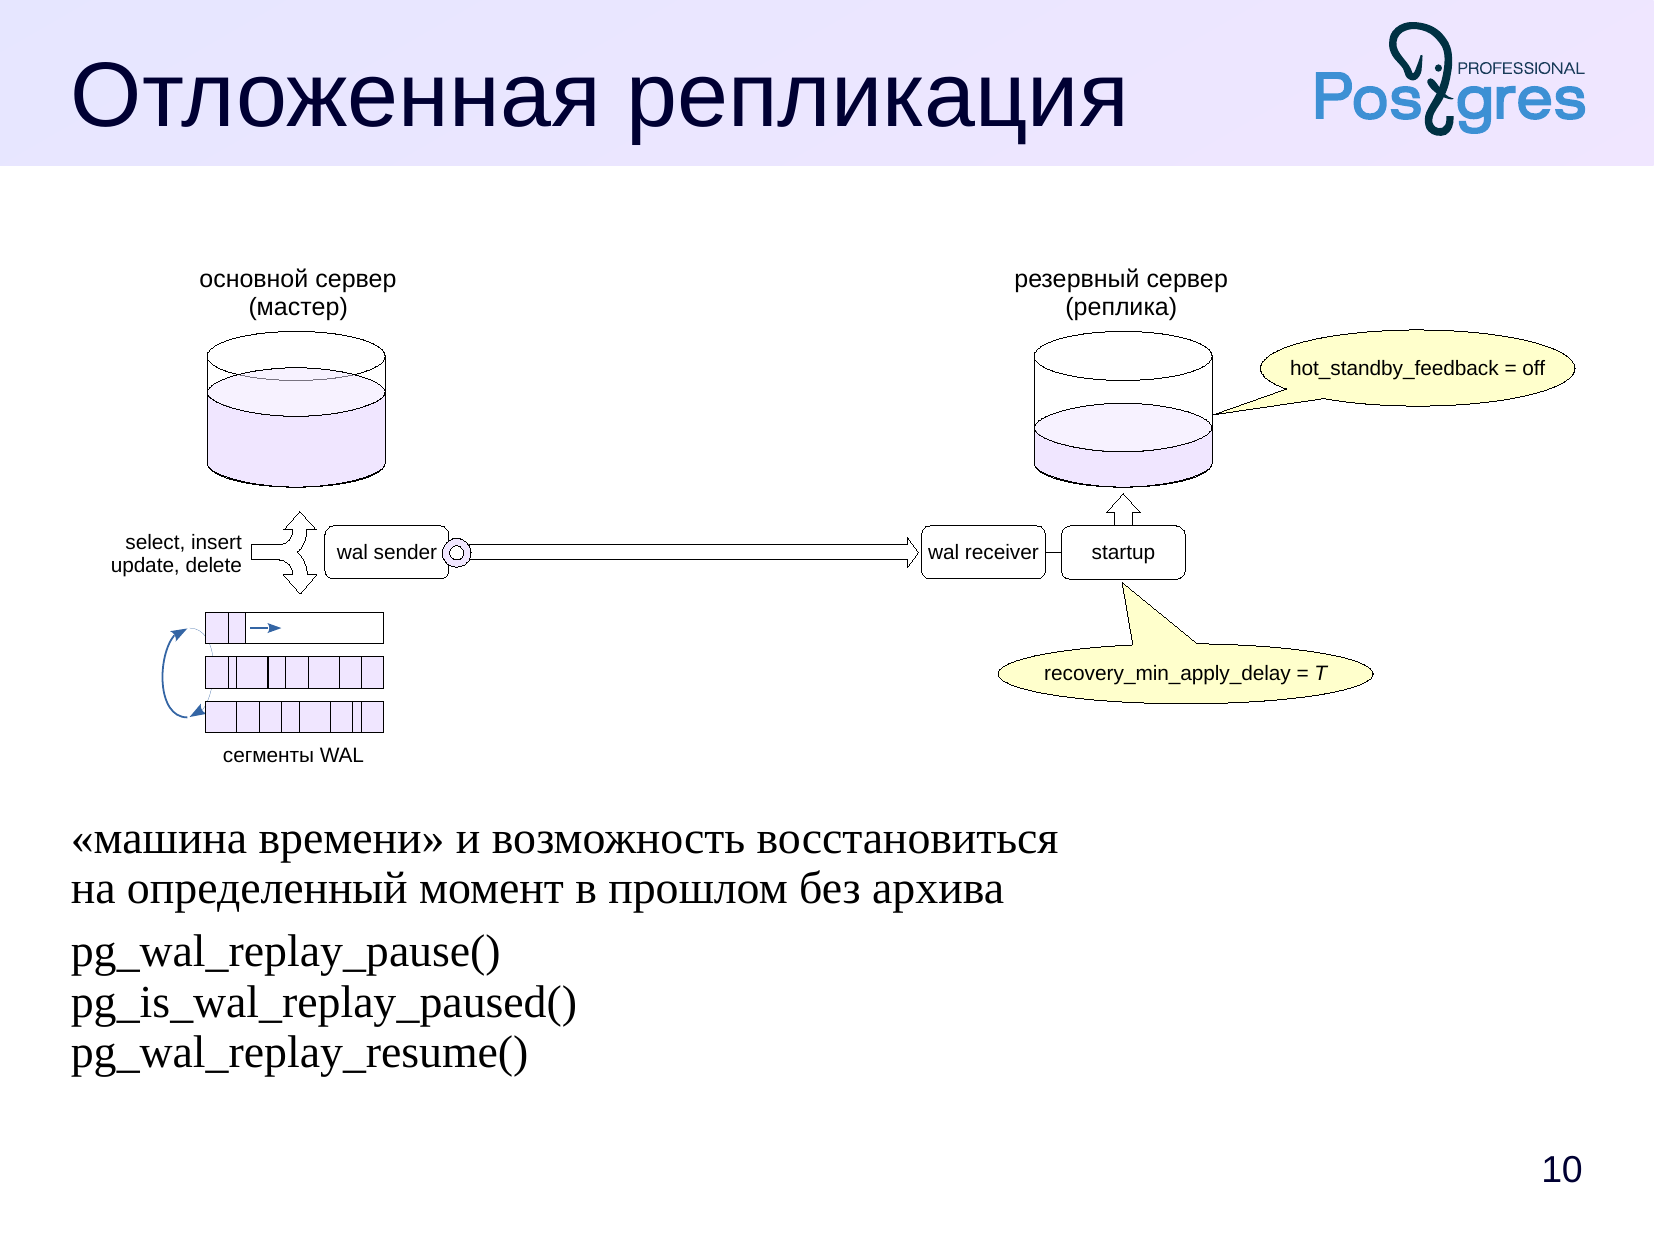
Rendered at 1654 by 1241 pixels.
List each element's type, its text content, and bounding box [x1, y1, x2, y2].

text_box select, insert update, delete [96, 523, 257, 586]
list «машина времени» и возможность восстановиться на определенный момент в прошлом без архива pg_wal_replay_pause() pg_is_wal_replay_paused() pg_wal_replay_resume() [70, 283, 1583, 1141]
text_box hot_standby_feedback = off [1213, 329, 1576, 415]
text_box [257, 511, 317, 594]
text_box wal sender [324, 525, 449, 579]
text_box [206, 657, 383, 688]
title Отложенная репликация [70, 43, 1241, 147]
text_box [442, 537, 919, 568]
text_box wal receiver [921, 525, 1046, 579]
text_box recovery_min_apply_delay = T [998, 582, 1374, 704]
text_box сегменты WAL [208, 735, 380, 775]
text_box [206, 613, 246, 643]
text_box резервный сервер (реплика) [999, 257, 1244, 329]
text_box [206, 702, 383, 732]
text_box [1034, 331, 1213, 488]
text_box [207, 331, 386, 488]
text_box основной сервер (мастер) [184, 257, 413, 329]
text_box startup [1061, 525, 1186, 580]
text_box [1106, 493, 1141, 525]
